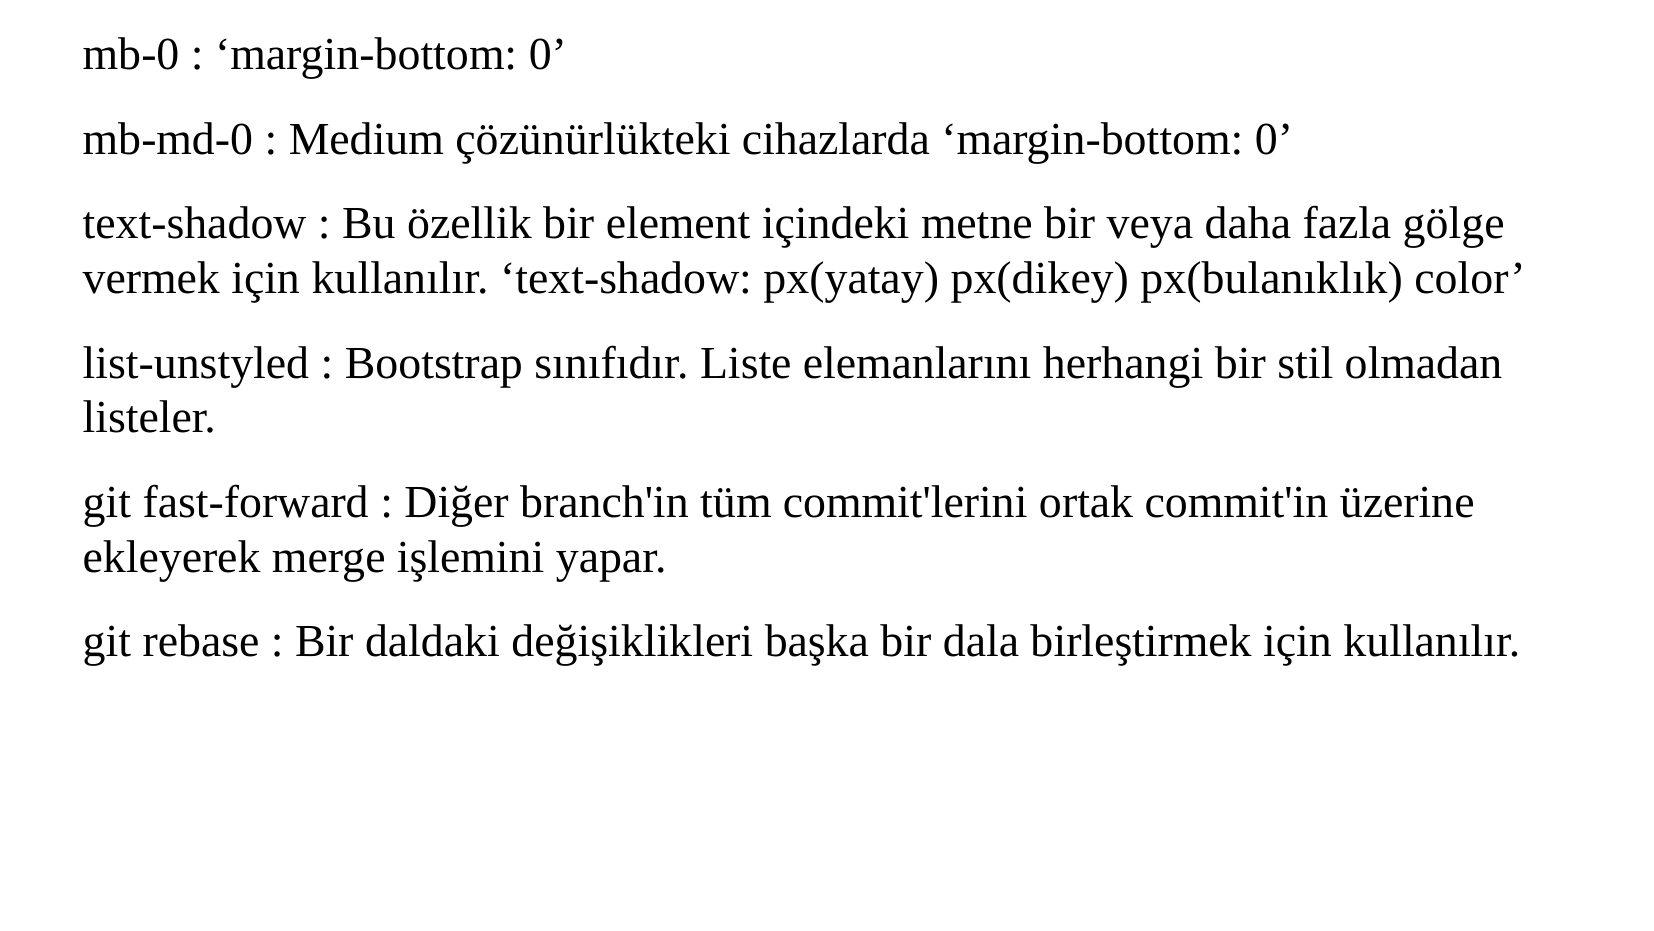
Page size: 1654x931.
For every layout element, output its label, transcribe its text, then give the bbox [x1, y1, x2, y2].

list mb-0 : ‘margin-bottom: 0’ mb-md-0 : Medium çözünürlükteki cihazlarda ‘margin-bottom: 0’ text-shadow : Bu özellik bir element içindeki metne bir veya daha fazla gölge vermek için kullanılır. ‘text-shadow: px(yatay) px(dikey) px(bulanıklık) color’ list-unstyled : Bootstrap sınıfıdır. Liste elemanlarını herhangi bir stil olmadan listeler. git fast-forward : Diğer branch'in tüm commit'lerini ortak commit'in üzerine ekleyerek merge işlemini yapar. git rebase : Bir daldaki değişiklikleri başka bir dala birleştirmek için kullanılır. [82, 24, 1571, 758]
